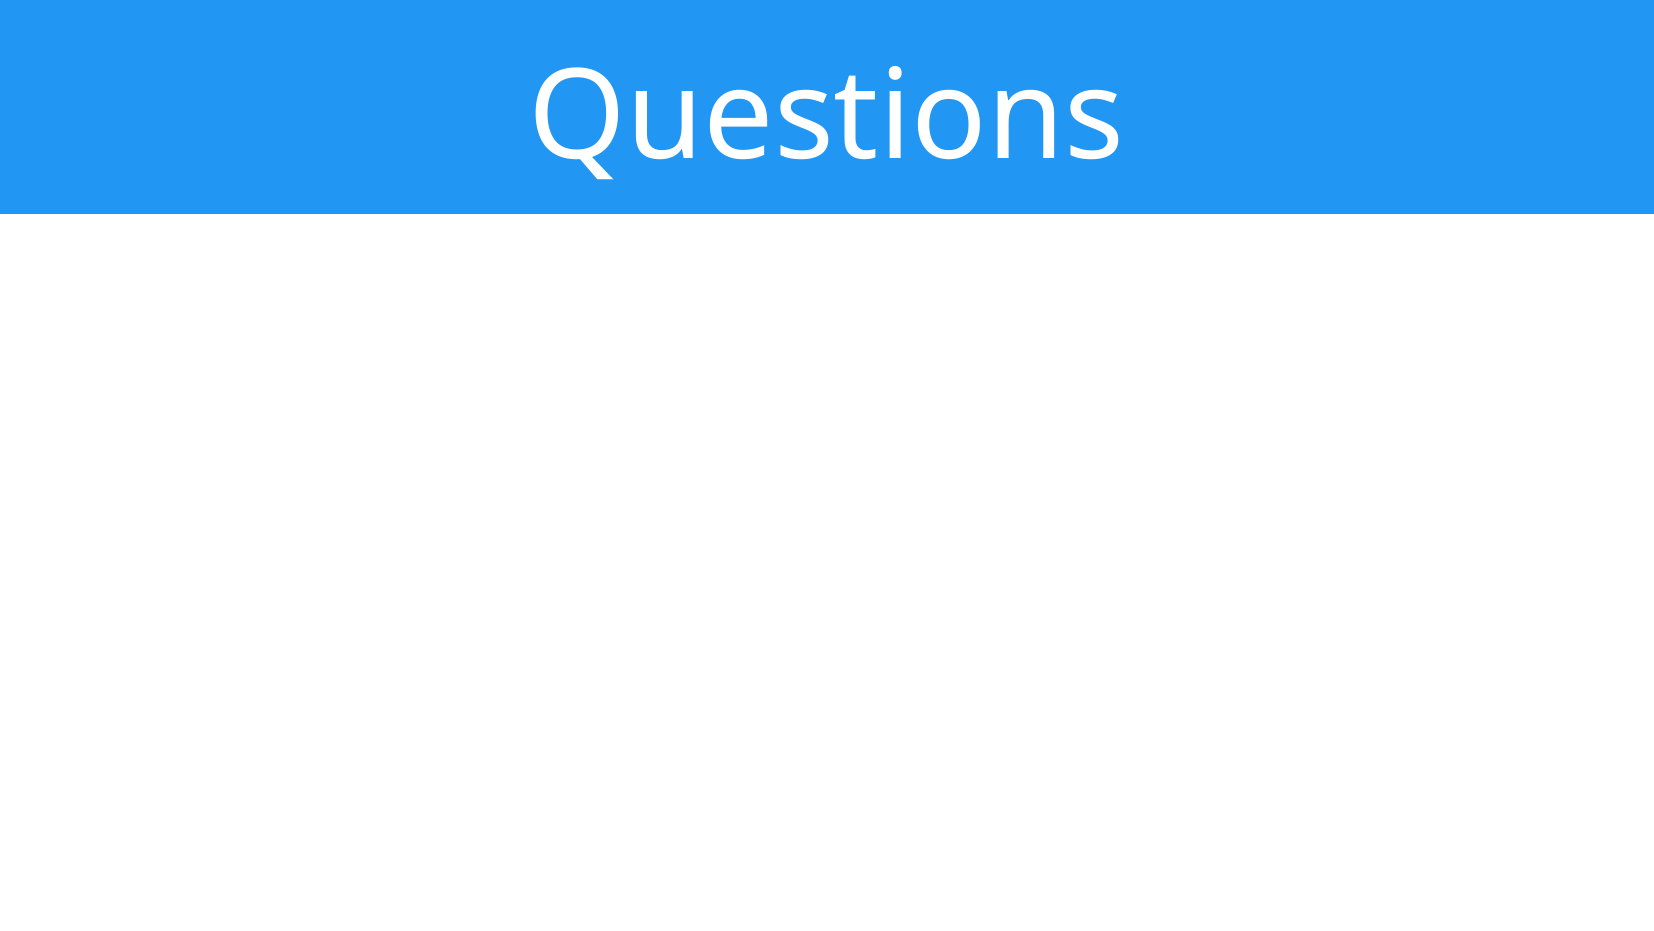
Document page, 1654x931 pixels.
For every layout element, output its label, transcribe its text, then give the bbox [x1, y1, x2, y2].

title Questions [0, 0, 1654, 236]
